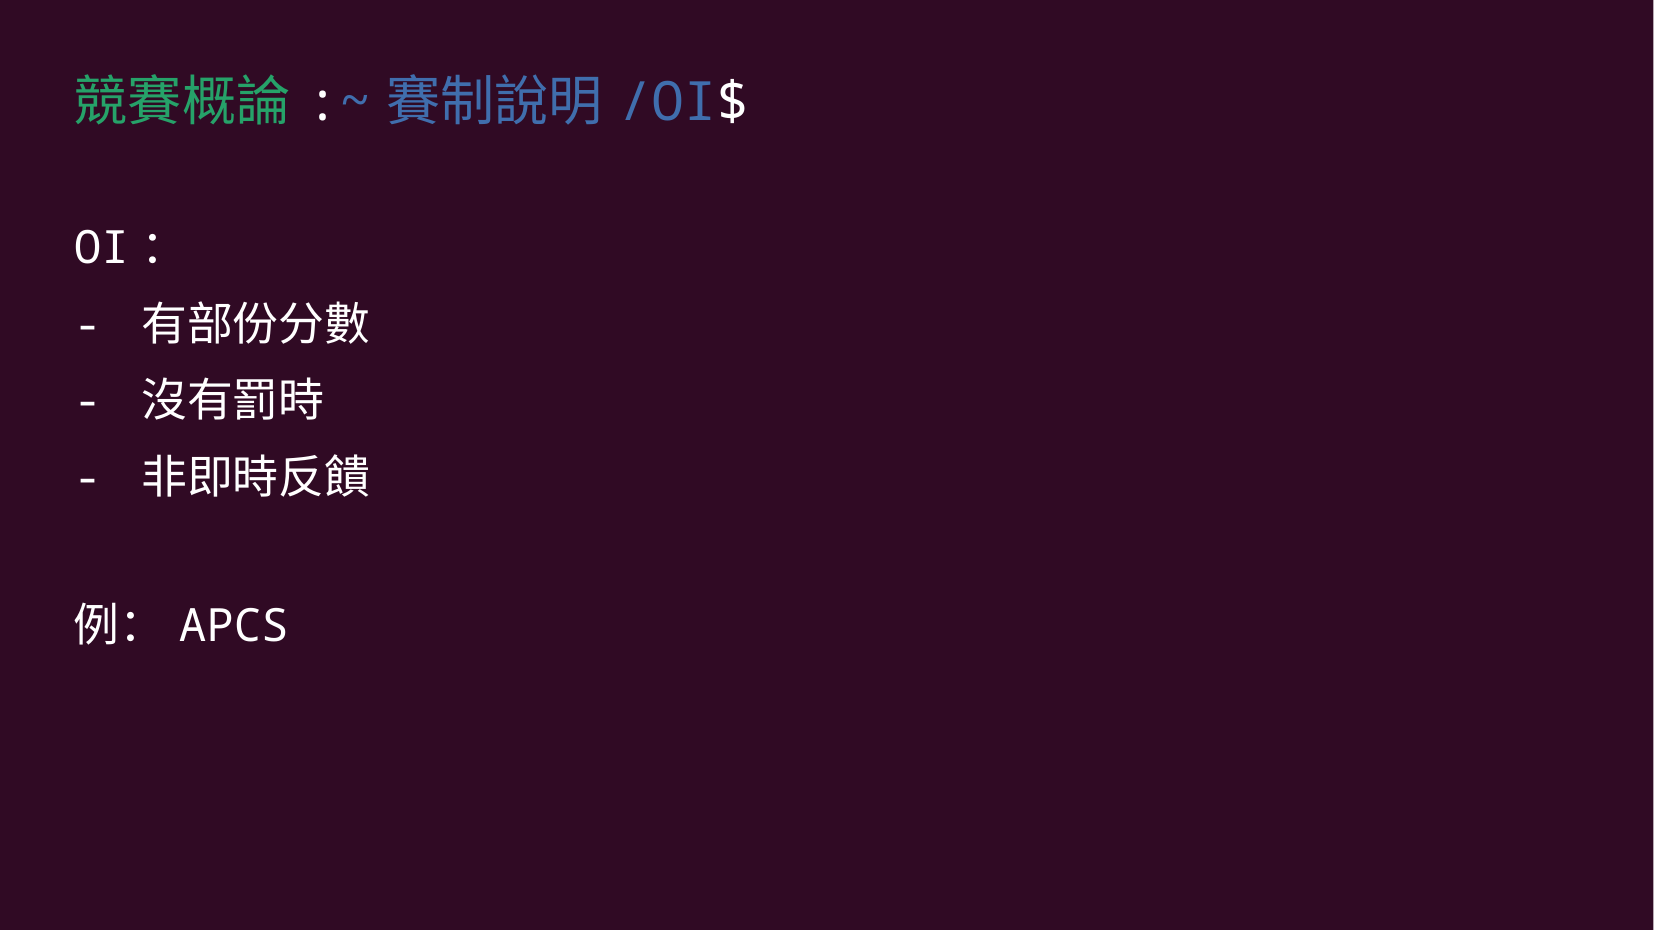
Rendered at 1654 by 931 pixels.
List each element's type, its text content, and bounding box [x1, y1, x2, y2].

text_box 競賽概論:~賽制說明/OI$ [59, 55, 1201, 139]
text_box OI： - 有部份分數 - 沒有罰時 - 非即時反饋 例：APCS [59, 193, 1613, 672]
